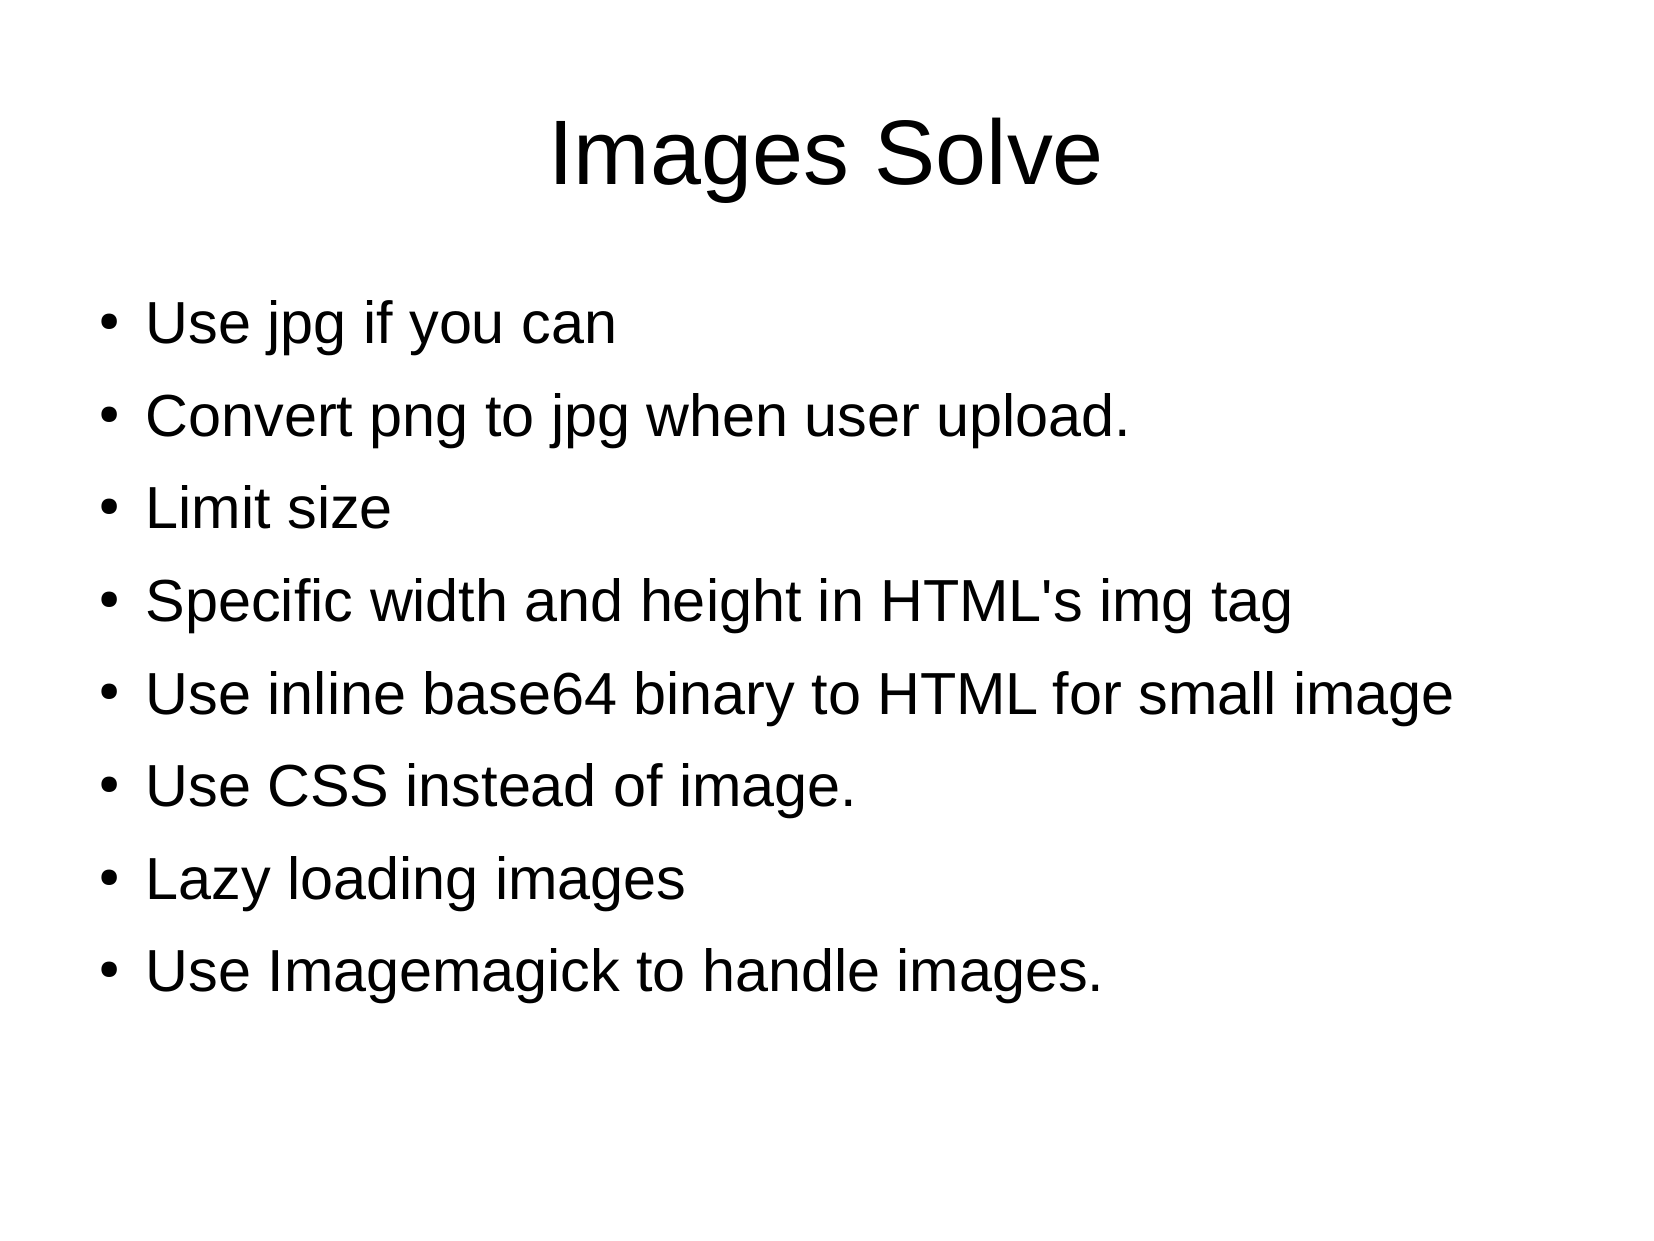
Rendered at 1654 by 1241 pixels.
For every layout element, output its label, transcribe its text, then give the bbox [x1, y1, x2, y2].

title Images Solve [82, 49, 1571, 257]
list Use jpg if you can Convert png to jpg when user upload. Limit size Specific width and height in HTML's img tag Use inline base64 binary to HTML for small image Use CSS instead of image. Lazy loading images Use Imagemagick to handle images. [82, 290, 1571, 1010]
